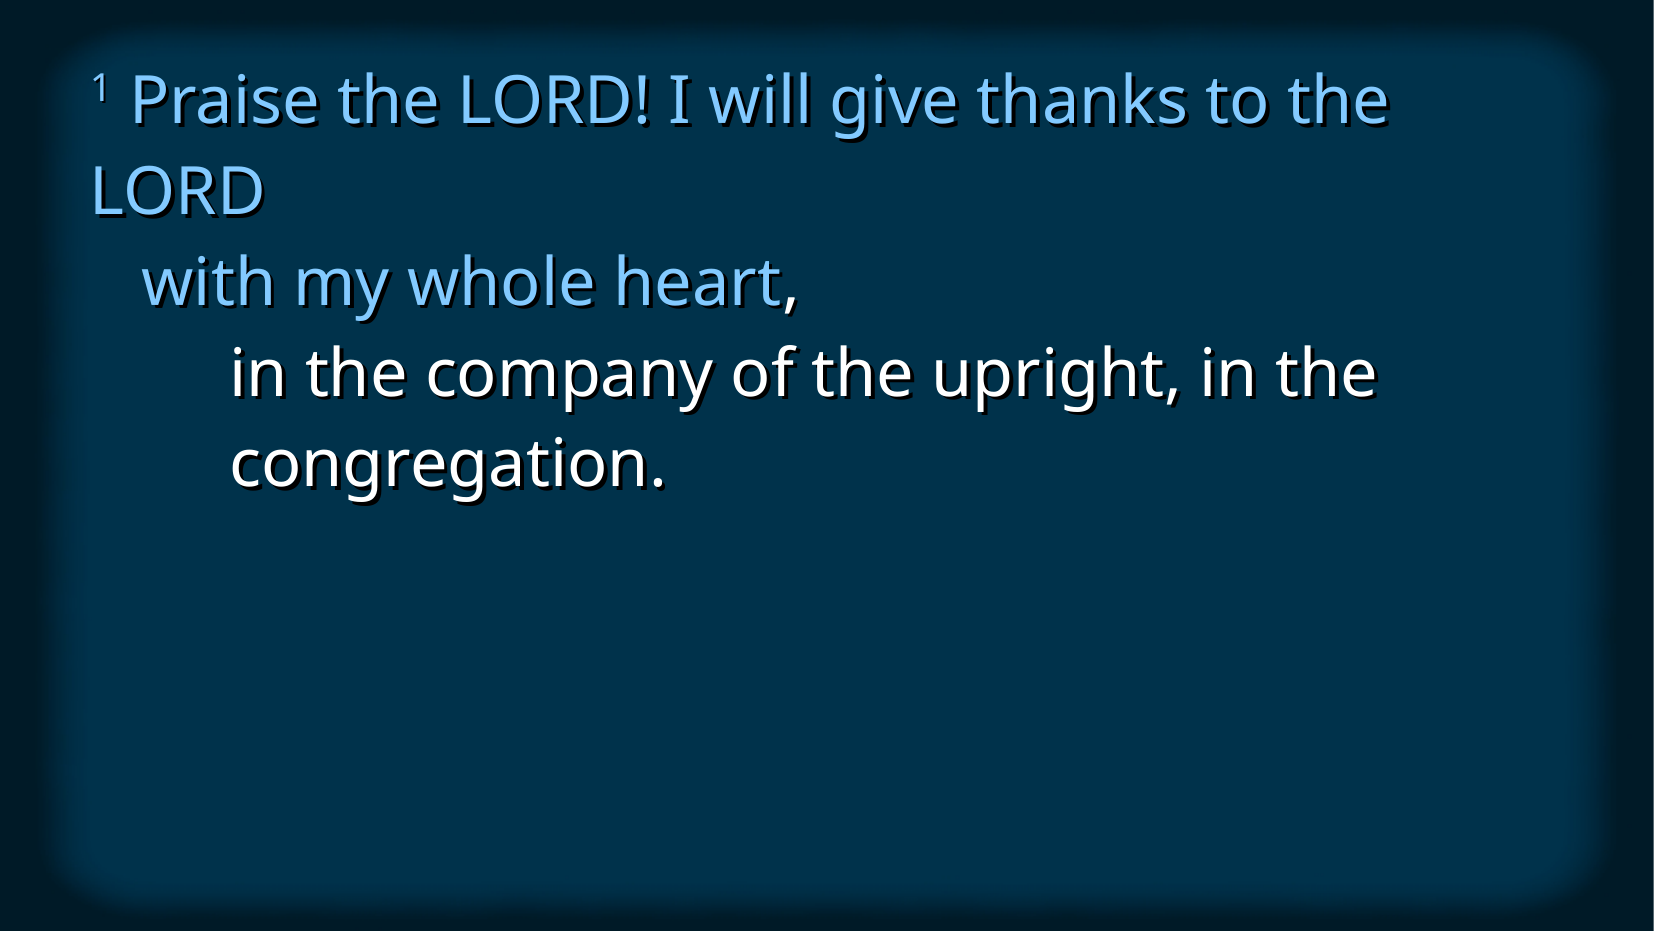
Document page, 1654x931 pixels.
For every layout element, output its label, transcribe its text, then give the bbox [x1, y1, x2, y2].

picture [0, 0, 1654, 931]
text_box 1 Praise the LORD! I will give thanks to the LORD with my whole heart, in the company of the upright, in the congregation. [75, 45, 1576, 415]
